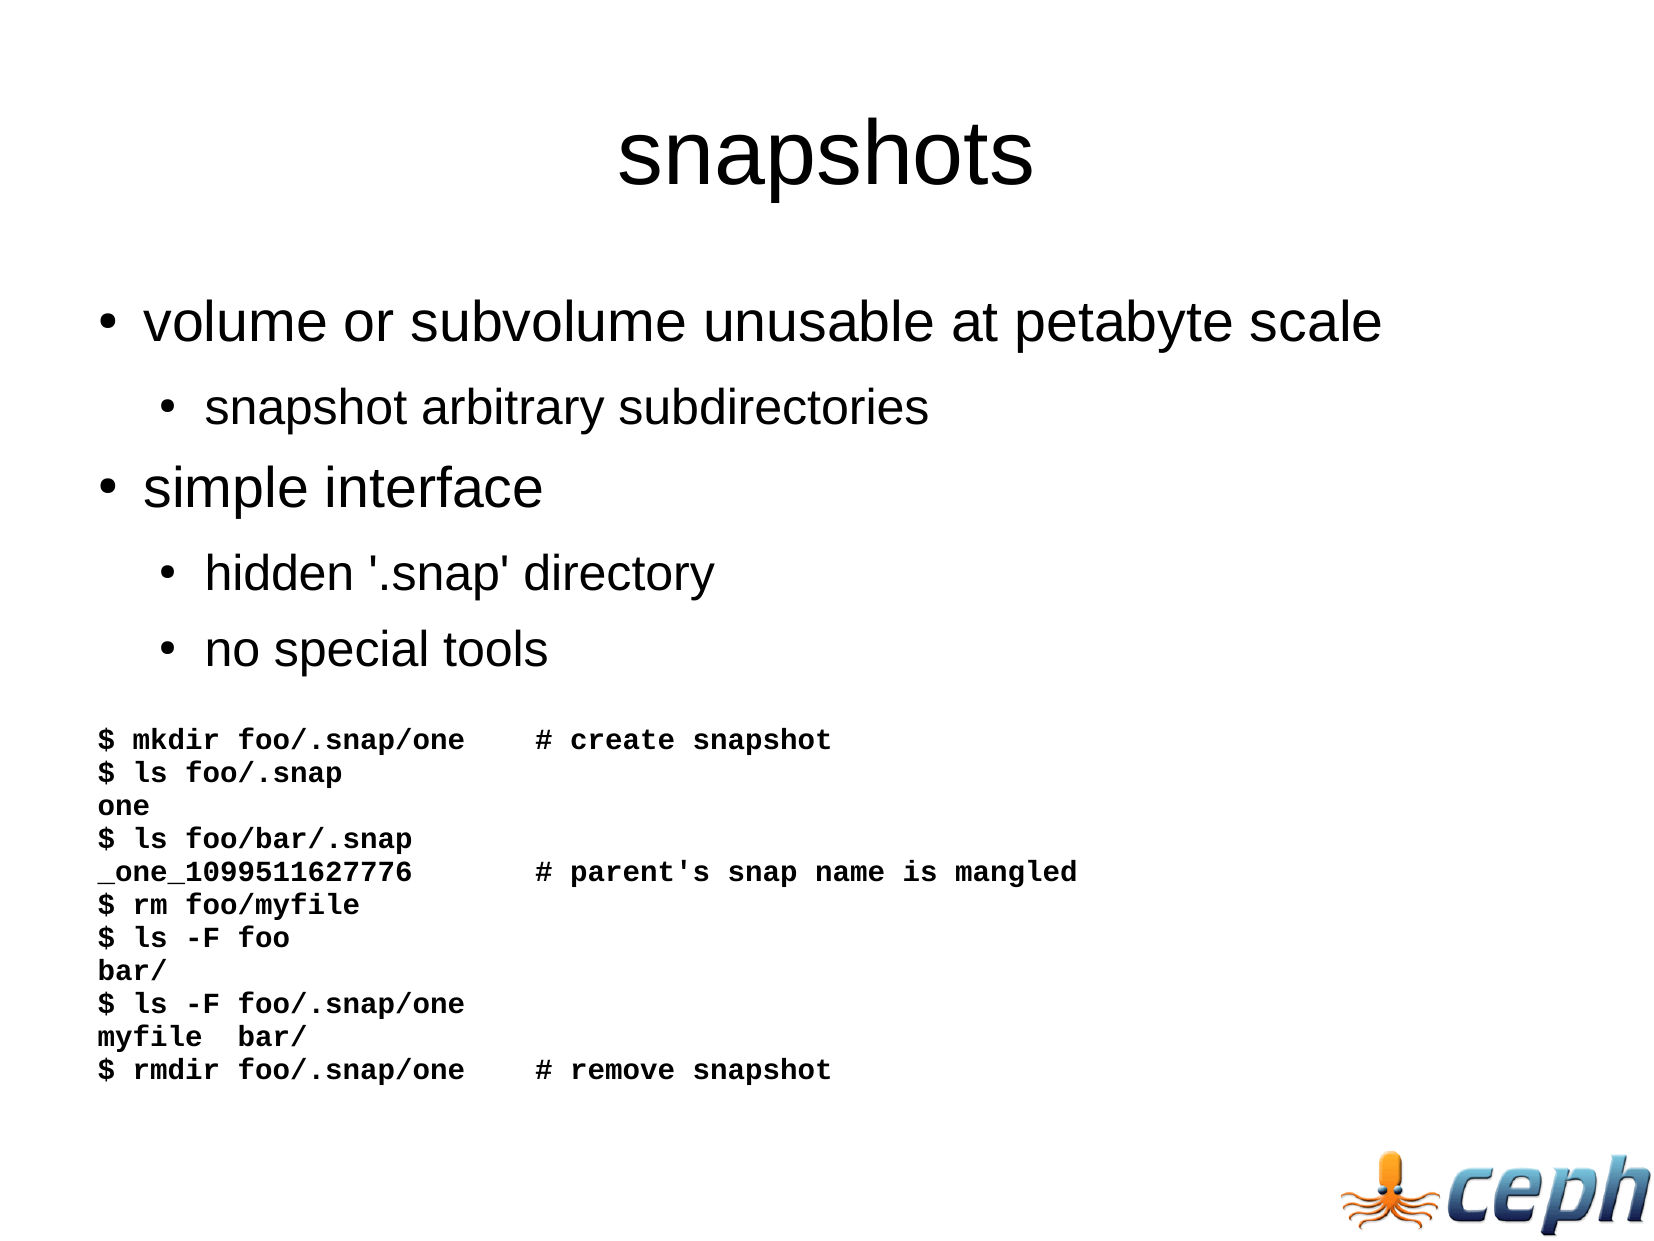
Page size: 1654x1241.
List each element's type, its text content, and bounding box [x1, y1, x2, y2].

title snapshots [82, 49, 1571, 257]
list volume or subvolume unusable at petabyte scale snapshot arbitrary subdirectories simple interface hidden '.snap' directory no special tools [82, 290, 1571, 681]
text_box $ mkdir foo/.snap/one # create snapshot $ ls foo/.snap one $ ls foo/bar/.snap _one_1099511627776 # parent's snap name is mangled $ rm foo/myfile $ ls -F foo bar/ $ ls -F foo/.snap/one myfile bar/ $ rmdir foo/.snap/one # remove snapshot [82, 717, 1591, 1126]
picture [1335, 1151, 1651, 1239]
